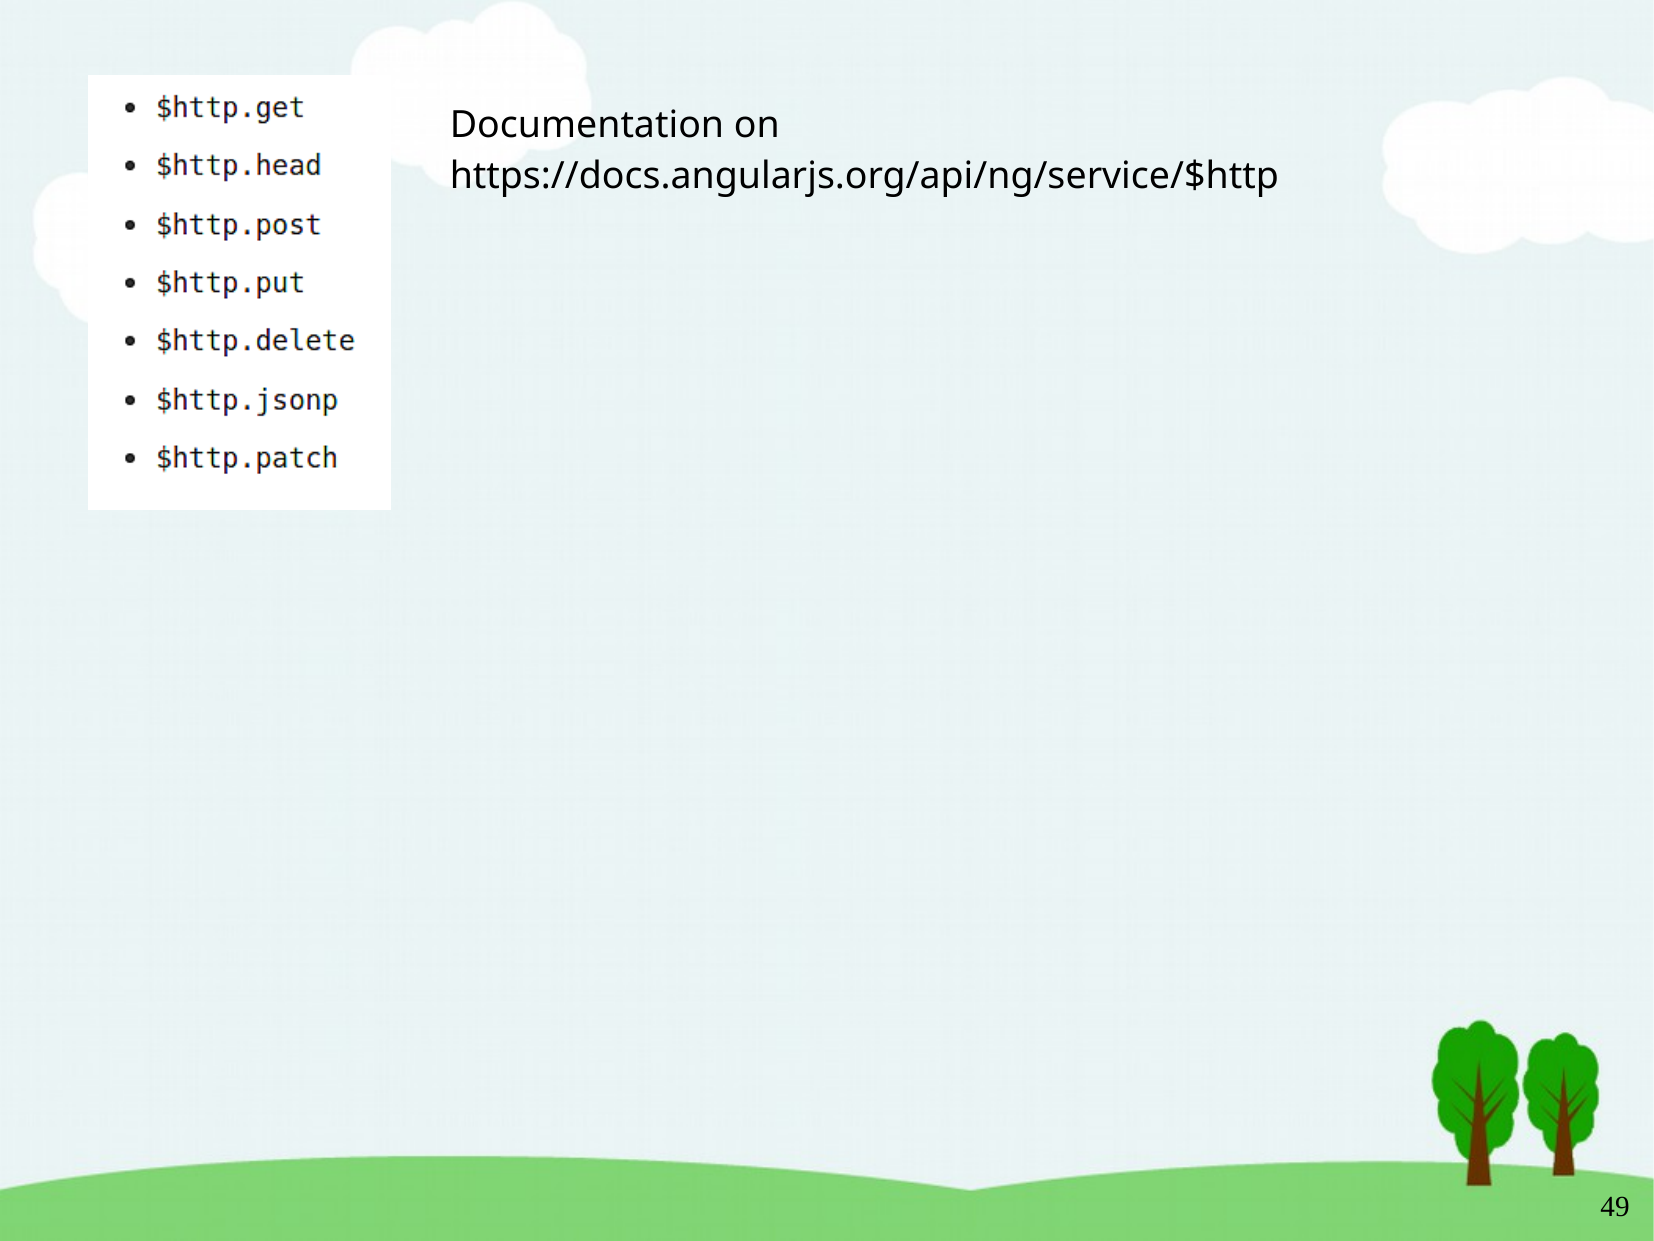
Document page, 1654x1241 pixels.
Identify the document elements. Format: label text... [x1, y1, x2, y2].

text_box Documentation on https://docs.angularjs.org/api/ng/service/$http [435, 90, 1546, 188]
picture [0, 0, 1654, 1241]
